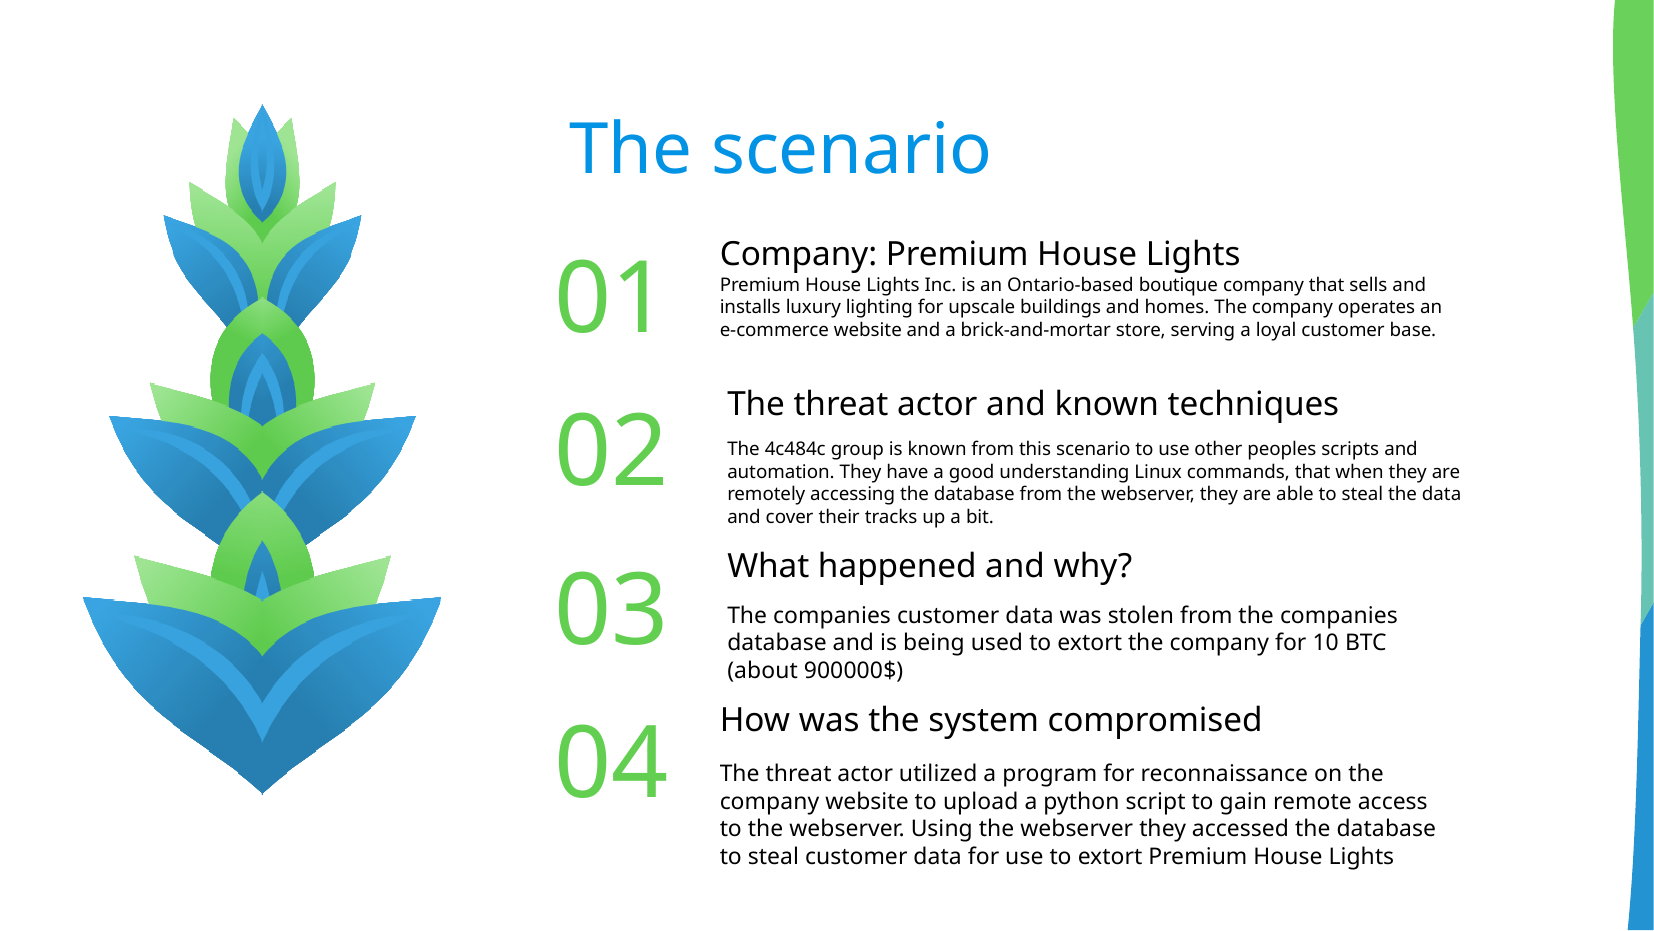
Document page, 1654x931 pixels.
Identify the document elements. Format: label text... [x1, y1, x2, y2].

picture [83, 104, 441, 796]
text_box The scenario [555, 95, 1654, 196]
text_box The threat actor and known techniques [712, 374, 1478, 429]
text_box The threat actor utilized a program for reconnaissance on the company website to upload a python script to gain remote access to the webserver. Using the webserver they accessed the database to steal customer data for use to extort Premium House Lights [705, 751, 1471, 877]
text_box 01 [539, 225, 696, 360]
text_box The companies customer data was stolen from the companies database and is being used to extort the company for 10 BTC (about 900000$) [712, 593, 1478, 691]
text_box How was the system compromised [705, 690, 1471, 746]
text_box The 4c484c group is known from this scenario to use other peoples scripts and automation. They have a good understanding Linux commands, that when they are remotely accessing the database from the webserver, they are able to steal the data and cover their tracks up a bit. [712, 429, 1478, 535]
text_box 02 [539, 378, 696, 513]
text_box 04 [539, 690, 696, 826]
text_box 03 [539, 537, 696, 672]
text_box What happened and why? [712, 536, 1478, 592]
text_box Company: Premium House Lights Premium House Lights Inc. is an Ontario-based boutique company that sells and installs luxury lighting for upscale buildings and homes. The company operates an e-commerce website and a brick-and-mortar store, serving a loyal customer base. [705, 225, 1471, 348]
